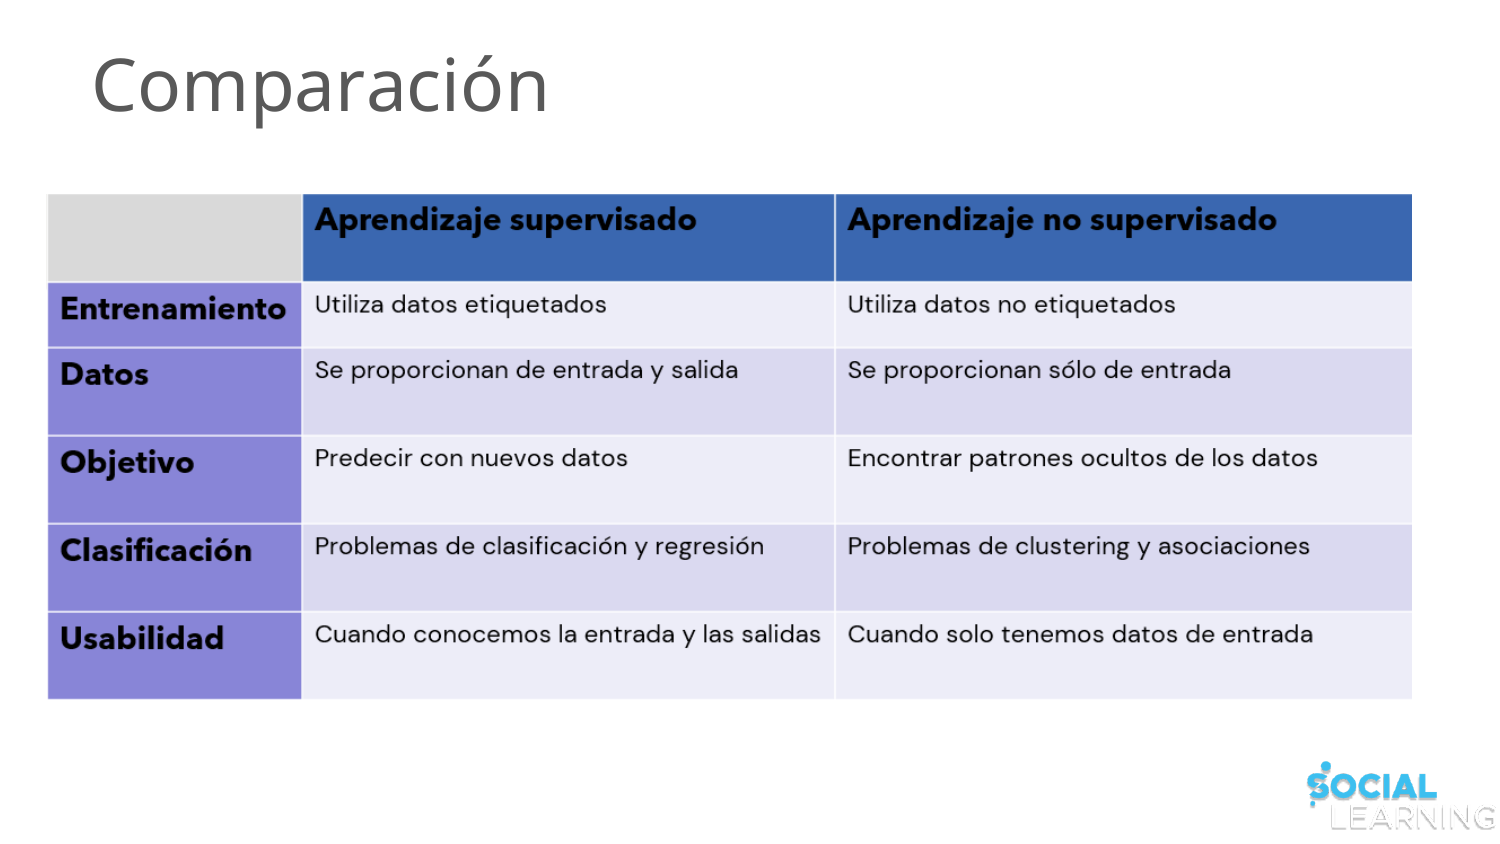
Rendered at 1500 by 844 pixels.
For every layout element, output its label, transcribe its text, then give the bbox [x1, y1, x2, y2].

picture [1301, 744, 1500, 844]
title Comparación [76, 0, 1382, 142]
picture [46, 194, 1412, 700]
